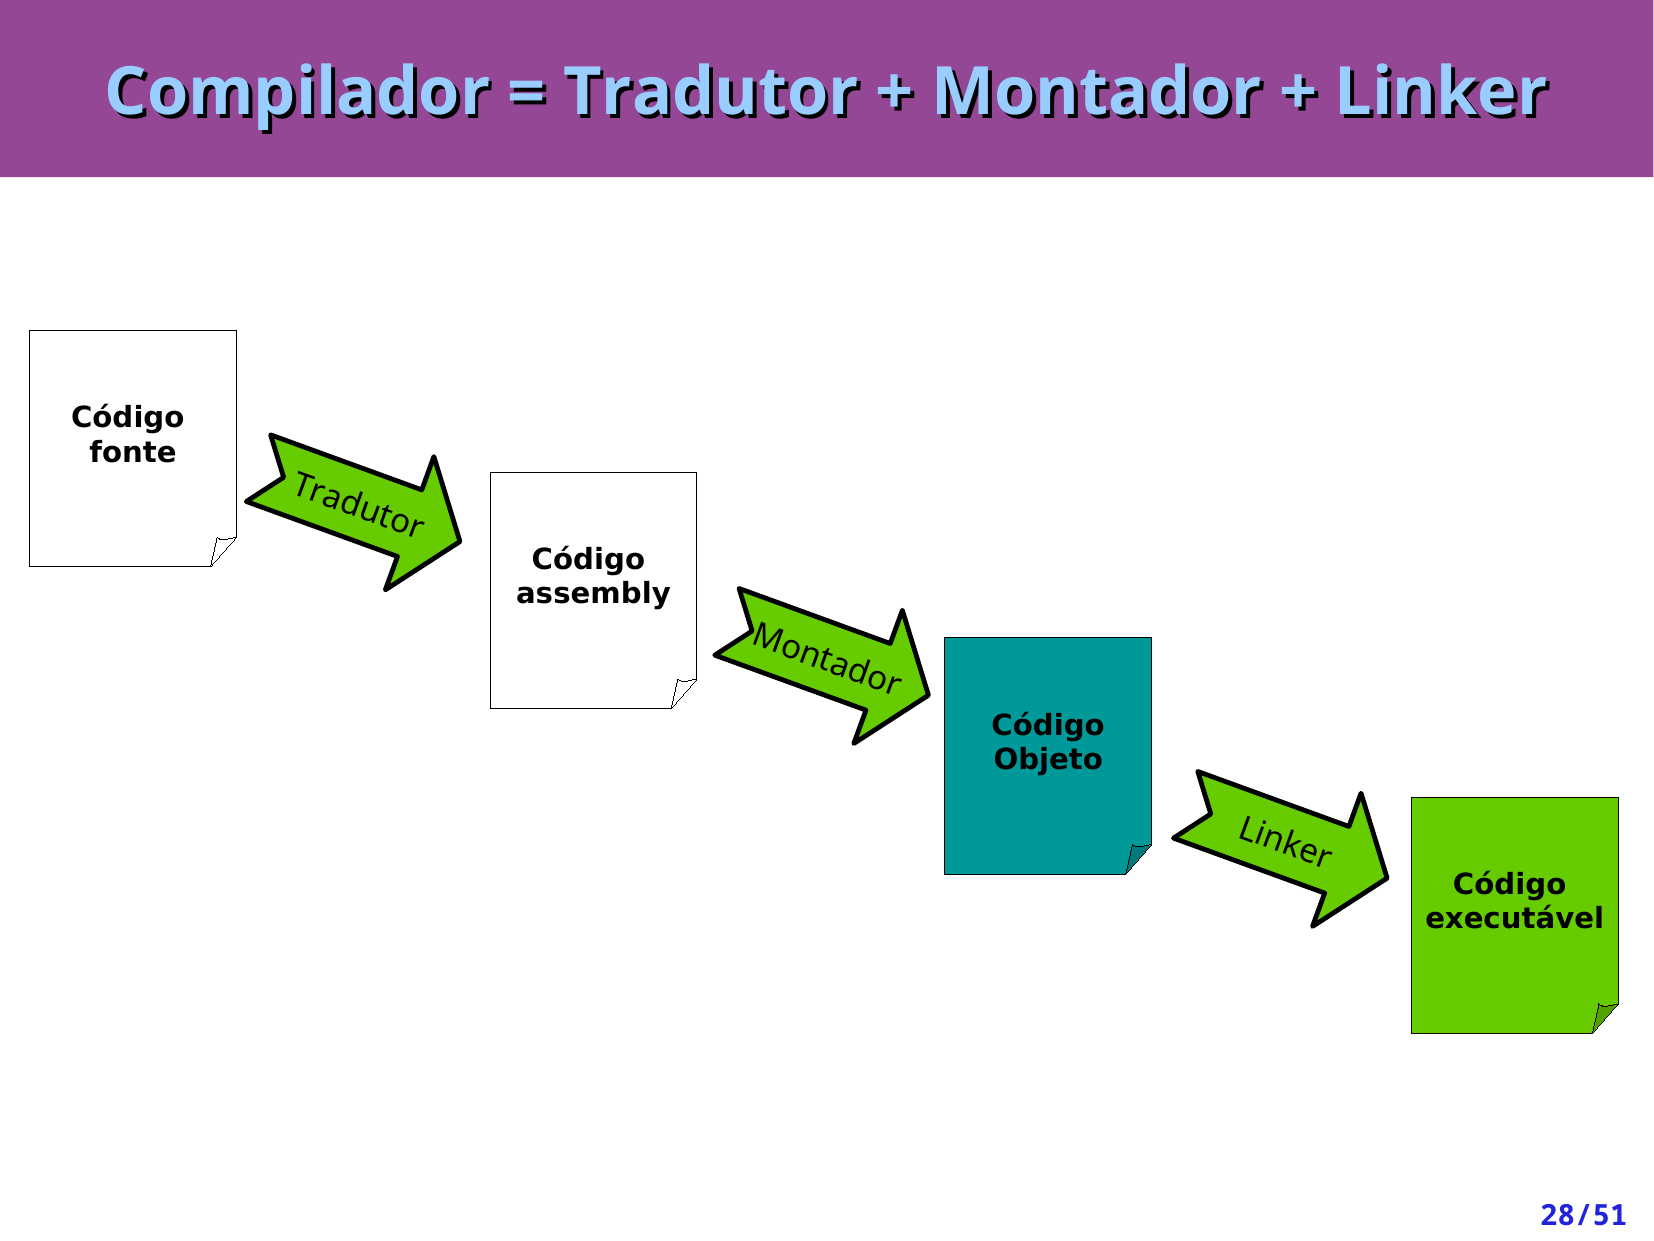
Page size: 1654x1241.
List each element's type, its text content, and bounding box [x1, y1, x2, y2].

title Compilador = Tradutor + Montador + Linker [0, 0, 1654, 178]
text_box Linker [1173, 771, 1388, 927]
text_box Tradutor [246, 434, 460, 590]
text_box Código Objeto [944, 637, 1152, 875]
text_box Montador [714, 588, 929, 744]
text_box Código fonte [29, 330, 237, 567]
text_box Código assembly [490, 472, 697, 709]
text_box Código executável [1411, 797, 1619, 1034]
